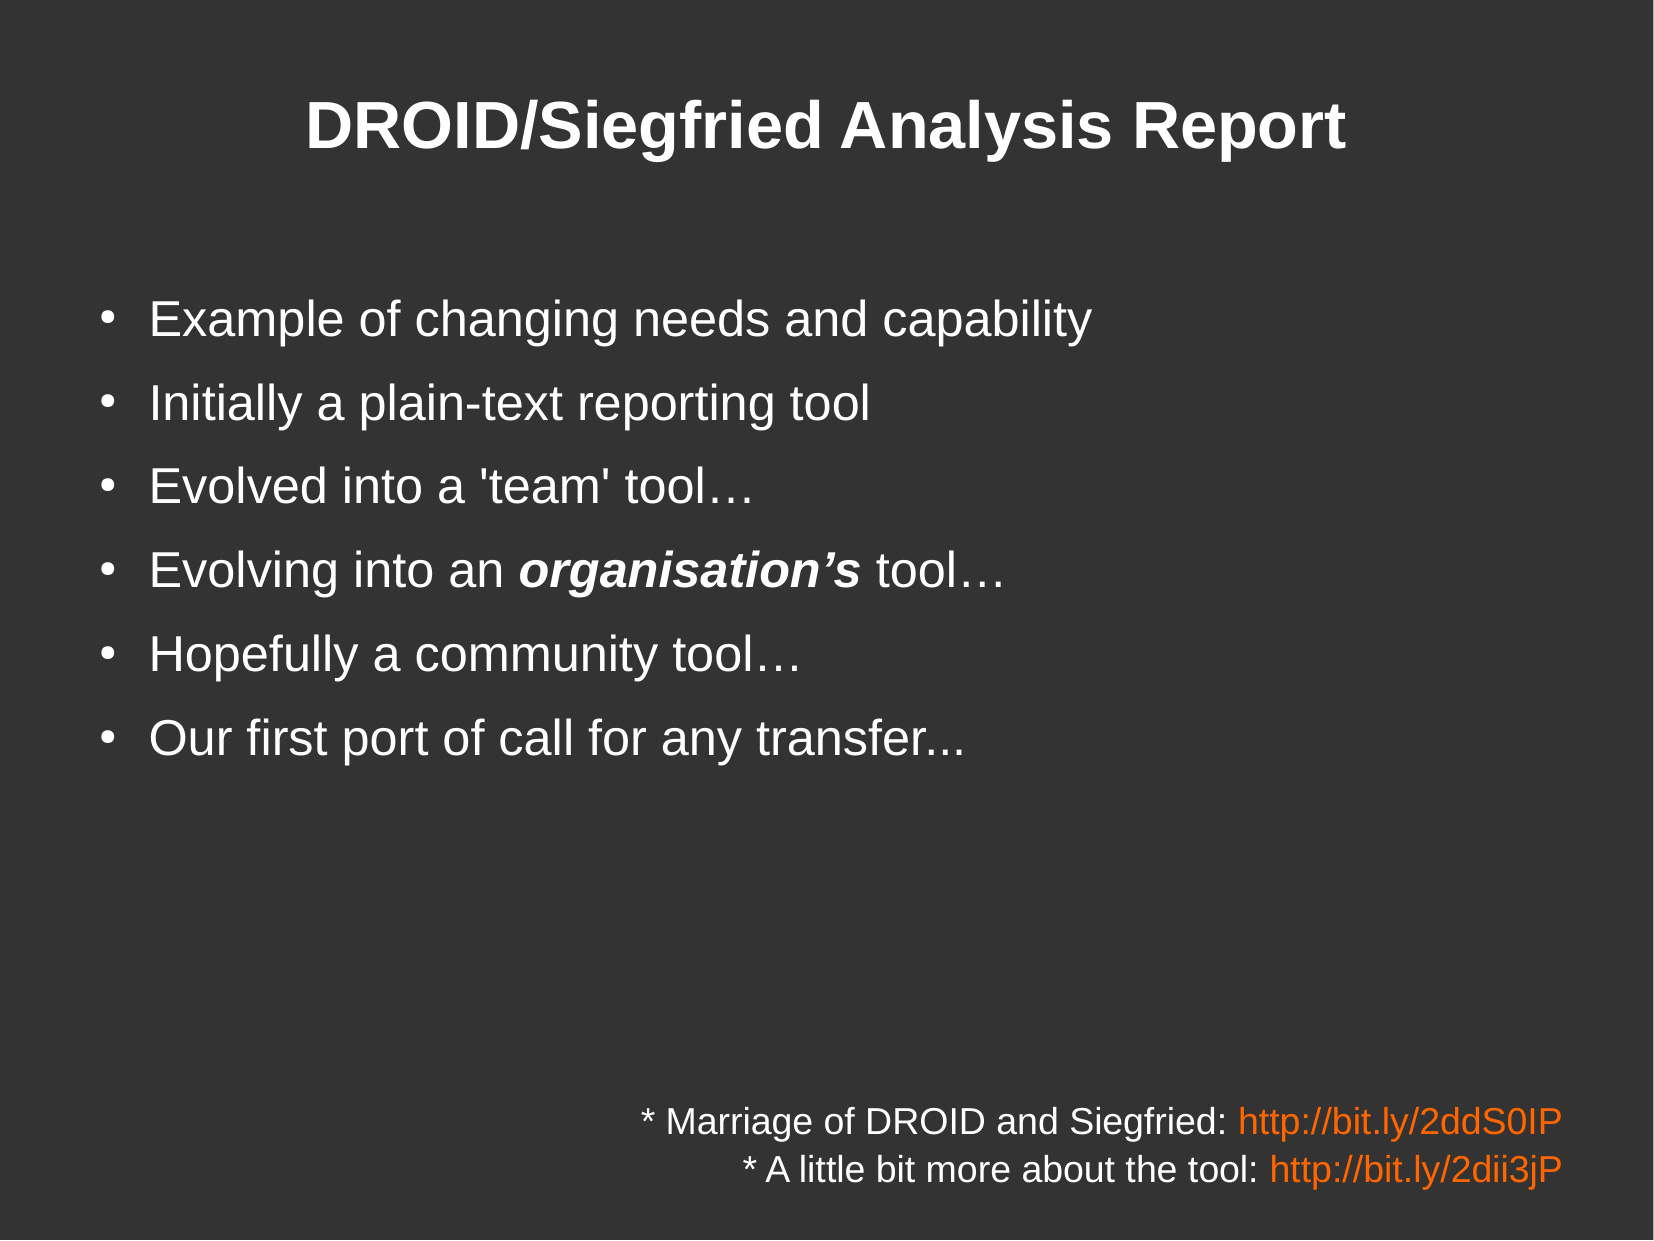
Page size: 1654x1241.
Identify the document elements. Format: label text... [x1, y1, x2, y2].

title DROID/Siegfried Analysis Report [82, 49, 1571, 201]
list Example of changing needs and capability Initially a plain-text reporting tool Evolved into a 'team' tool… Evolving into an organisation’s tool… Hopefully a community tool… Our first port of call for any transfer... [82, 290, 1571, 768]
text_box * Marriage of DROID and Siegfried: http://bit.ly/2ddS0IP * A little bit more about the tool: http://bit.ly/2dii3jP [625, 1086, 1607, 1192]
